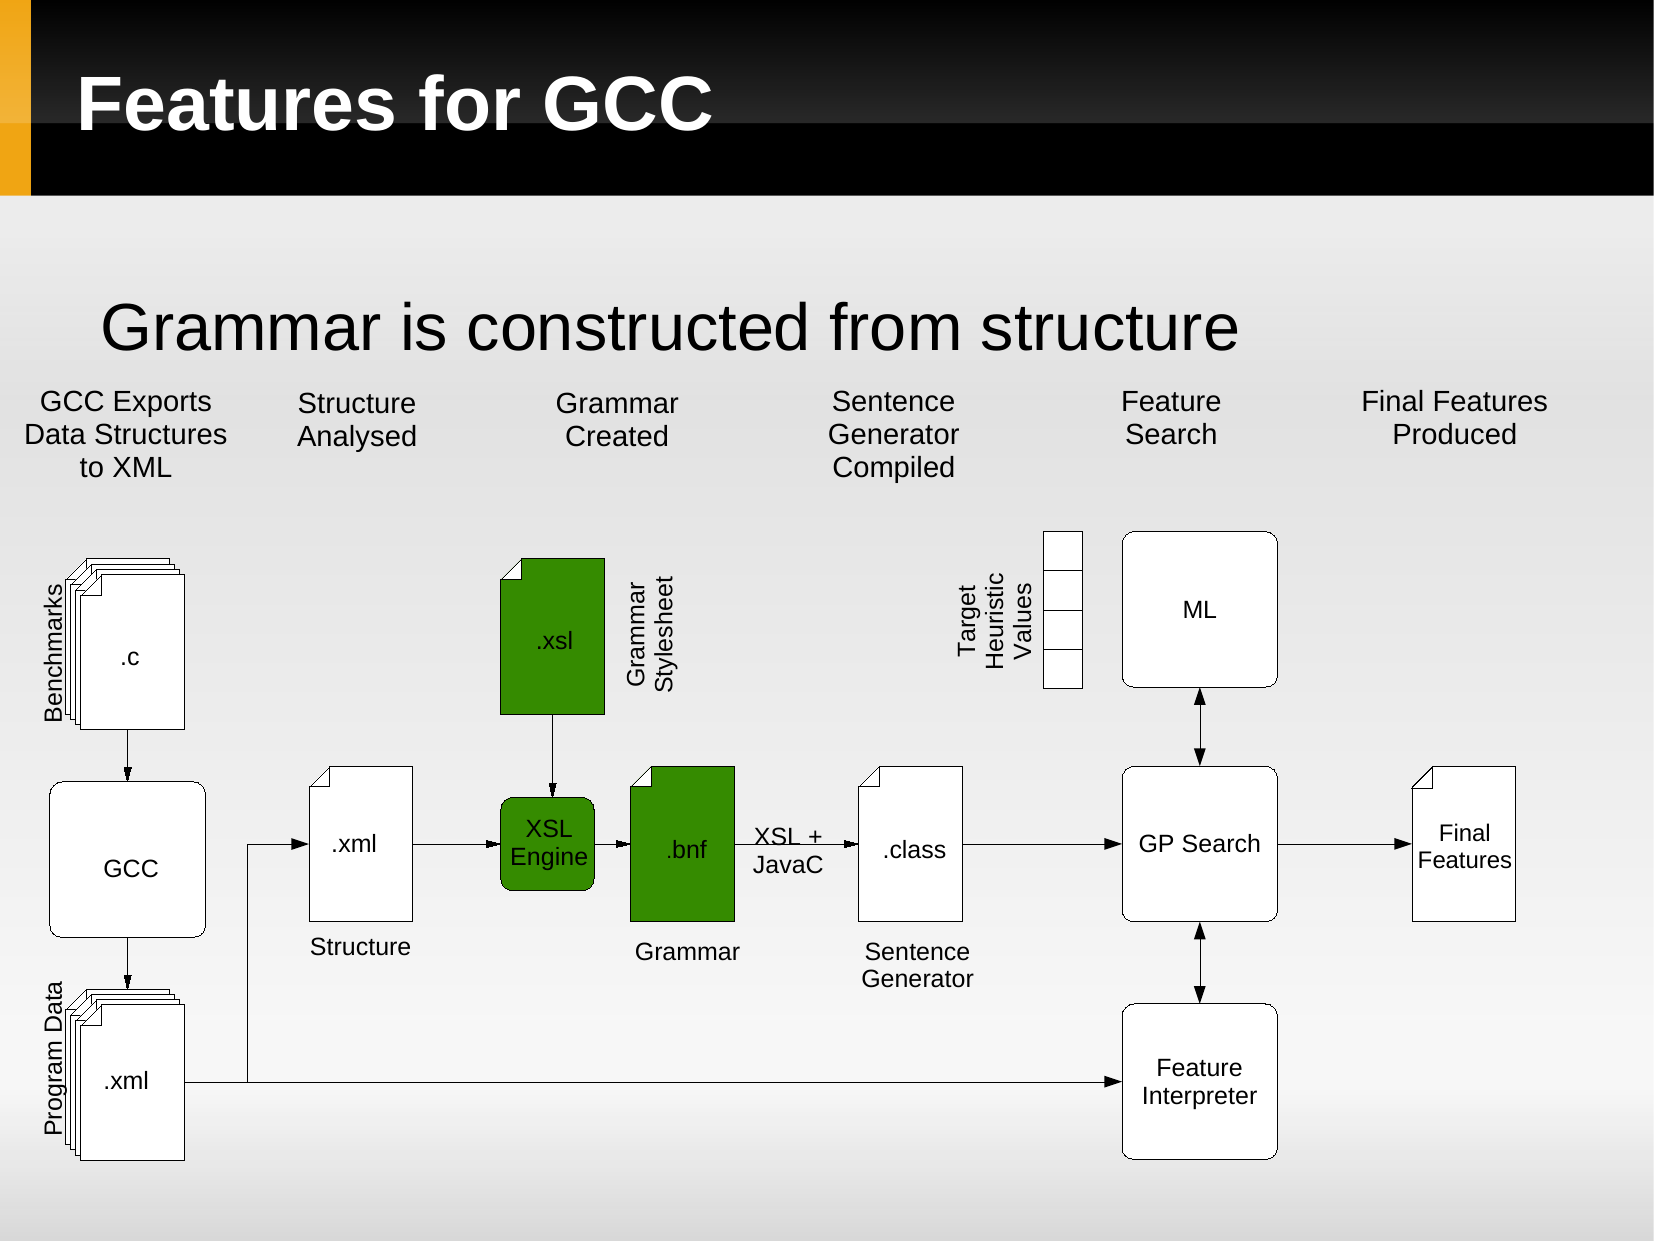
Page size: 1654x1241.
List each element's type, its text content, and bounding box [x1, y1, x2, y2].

text_box [500, 558, 605, 715]
text_box Program Data [31, 944, 96, 1152]
text_box Grammar Stylesheet [614, 557, 729, 709]
text_box Benchmarks [31, 561, 96, 739]
text_box .xsl [521, 619, 591, 683]
picture [0, 0, 1654, 1241]
text_box Final Features Produced [1344, 377, 1565, 488]
text_box GCC Exports Data Structures to XML [0, 377, 252, 491]
text_box GCC [88, 847, 178, 912]
text_box .xml [88, 1059, 178, 1124]
text_box .bnf [651, 828, 729, 893]
text_box GP Search [1122, 766, 1278, 922]
text_box [1412, 882, 1516, 922]
text_box .c [105, 635, 178, 700]
text_box [75, 975, 185, 1161]
text_box Final Features [1402, 812, 1530, 882]
text_box ML [1122, 531, 1278, 688]
title Features for GCC [76, 7, 1565, 200]
text_box [49, 767, 206, 938]
text_box [309, 766, 413, 922]
text_box .xml [316, 822, 394, 886]
text_box Structure [295, 925, 443, 989]
text_box [1043, 531, 1083, 689]
text_box Feature Interpreter [1122, 1003, 1278, 1160]
text_box [501, 783, 594, 807]
text_box [486, 840, 495, 848]
list Grammar is constructed from structure [82, 290, 1571, 366]
text_box Target Heuristic Values [944, 534, 1060, 686]
text_box [84, 558, 185, 730]
text_box XSL + JavaC [738, 815, 857, 930]
text_box Structure Analysed [271, 380, 443, 491]
text_box .class [867, 828, 975, 893]
text_box Grammar [620, 929, 768, 994]
text_box [857, 766, 963, 922]
text_box [616, 766, 735, 922]
text_box Feature Search [1061, 377, 1282, 488]
text_box Grammar Created [531, 380, 703, 491]
text_box [1411, 766, 1516, 812]
text_box Sentence Generator Compiled [783, 377, 1004, 491]
text_box Sentence Generator [846, 929, 1024, 1044]
text_box XSL Engine [495, 807, 611, 896]
